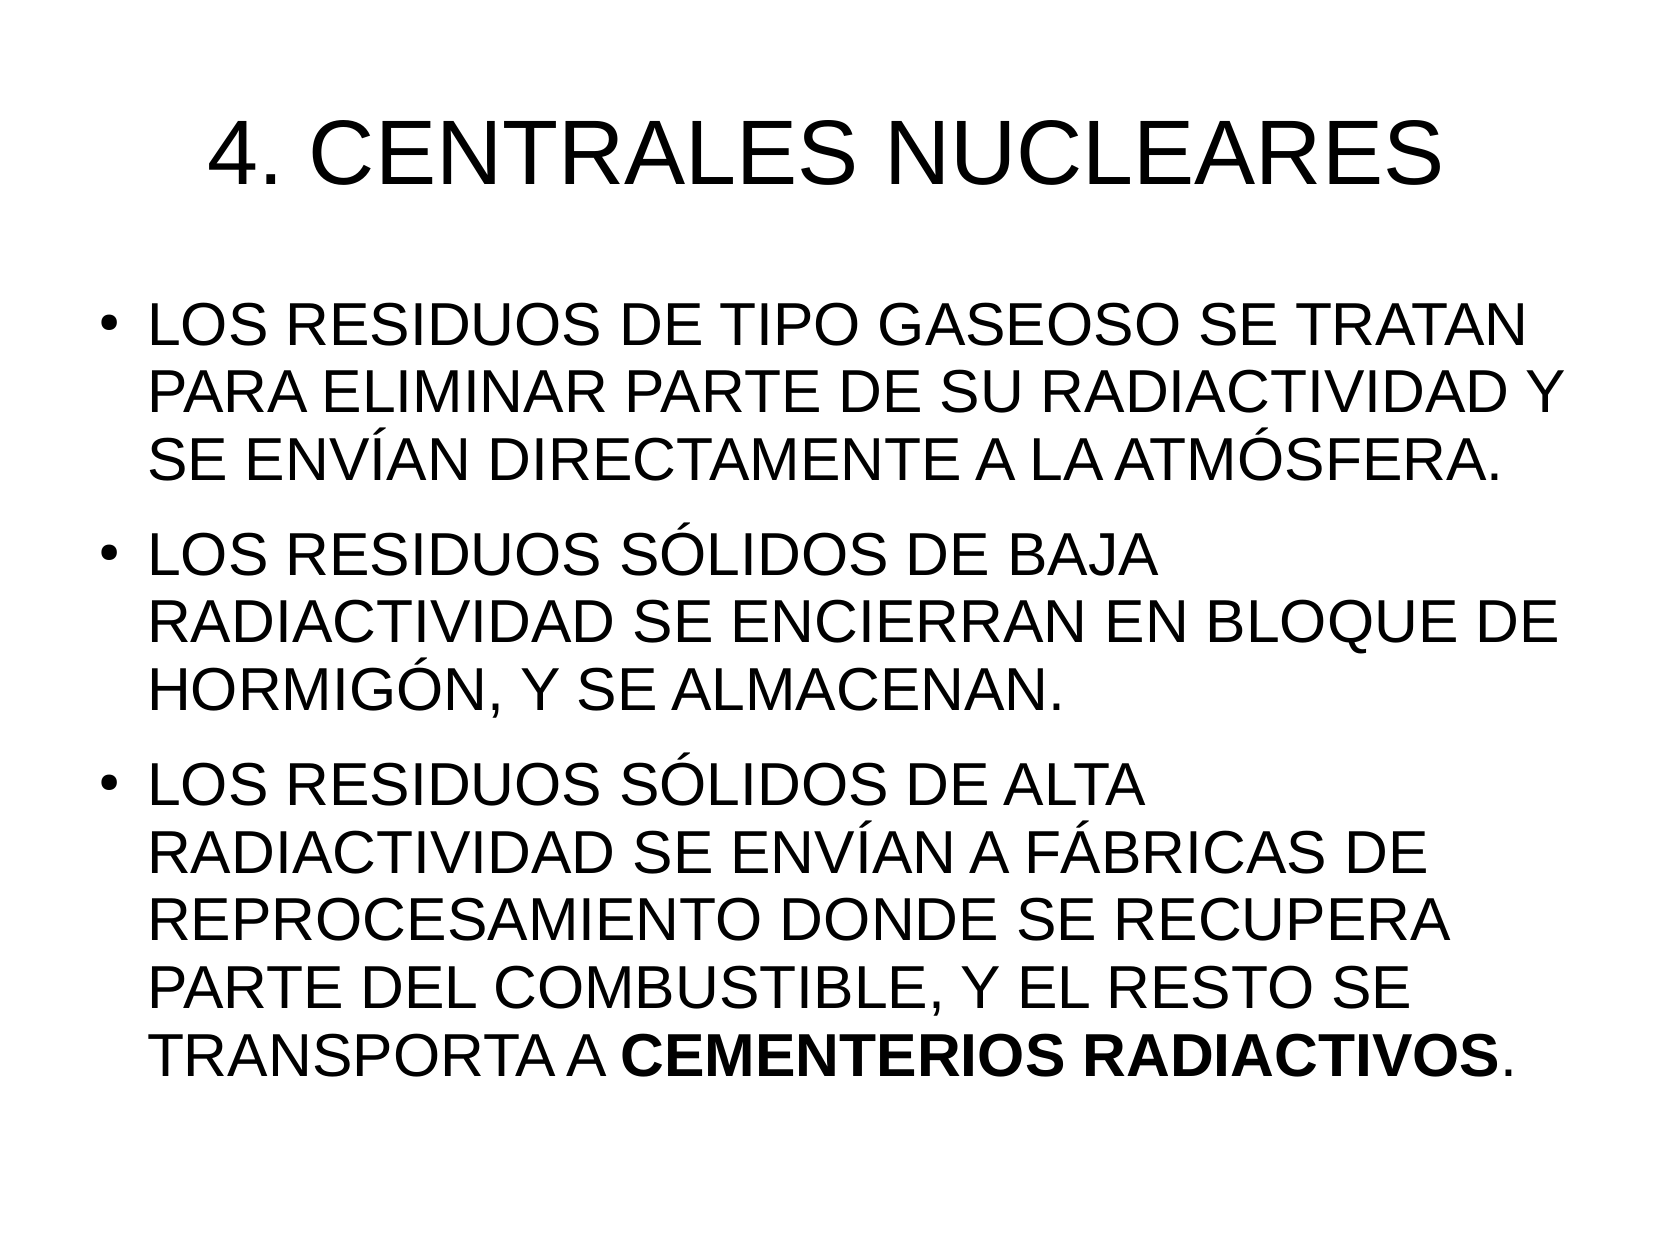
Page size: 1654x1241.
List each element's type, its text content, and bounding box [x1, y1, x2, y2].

title 4. CENTRALES NUCLEARES [82, 56, 1571, 250]
list LOS RESIDUOS DE TIPO GASEOSO SE TRATAN PARA ELIMINAR PARTE DE SU RADIACTIVIDAD Y SE ENVÍAN DIRECTAMENTE A LA ATMÓSFERA. LOS RESIDUOS SÓLIDOS DE BAJA RADIACTIVIDAD SE ENCIERRAN EN BLOQUE DE HORMIGÓN, Y SE ALMACENAN. LOS RESIDUOS SÓLIDOS DE ALTA RADIACTIVIDAD SE ENVÍAN A FÁBRICAS DE REPROCESAMIENTO DONDE SE RECUPERA PARTE DEL COMBUSTIBLE, Y EL RESTO SE TRANSPORTA A CEMENTERIOS RADIACTIVOS. [82, 290, 1571, 1109]
